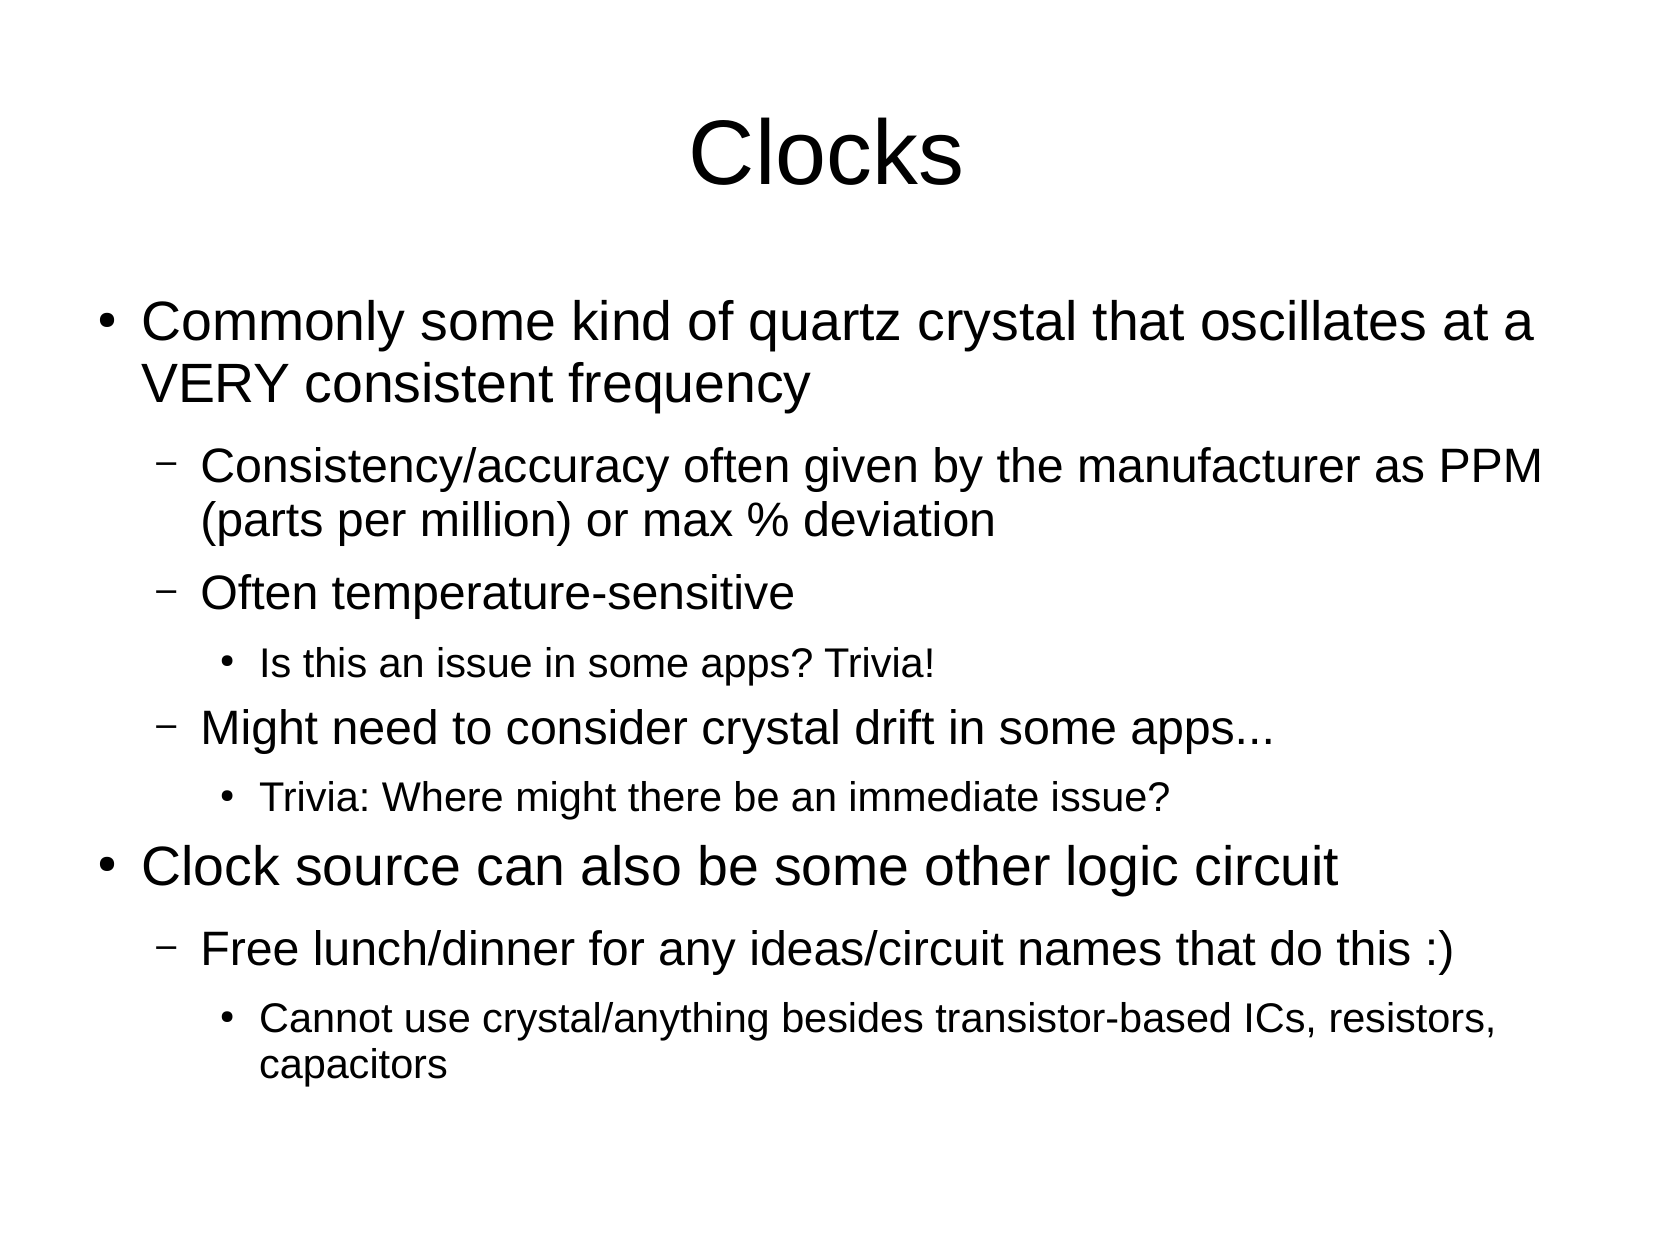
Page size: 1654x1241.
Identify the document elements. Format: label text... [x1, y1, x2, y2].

title Clocks [82, 49, 1571, 257]
list Commonly some kind of quartz crystal that oscillates at a VERY consistent frequency Consistency/accuracy often given by the manufacturer as PPM (parts per million) or max % deviation Often temperature-sensitive Is this an issue in some apps? Trivia! Might need to consider crystal drift in some apps... Trivia: Where might there be an immediate issue? Clock source can also be some other logic circuit Free lunch/dinner for any ideas/circuit names that do this :) Cannot use crystal/anything besides transistor-based ICs, resistors, capacitors [82, 290, 1591, 1096]
